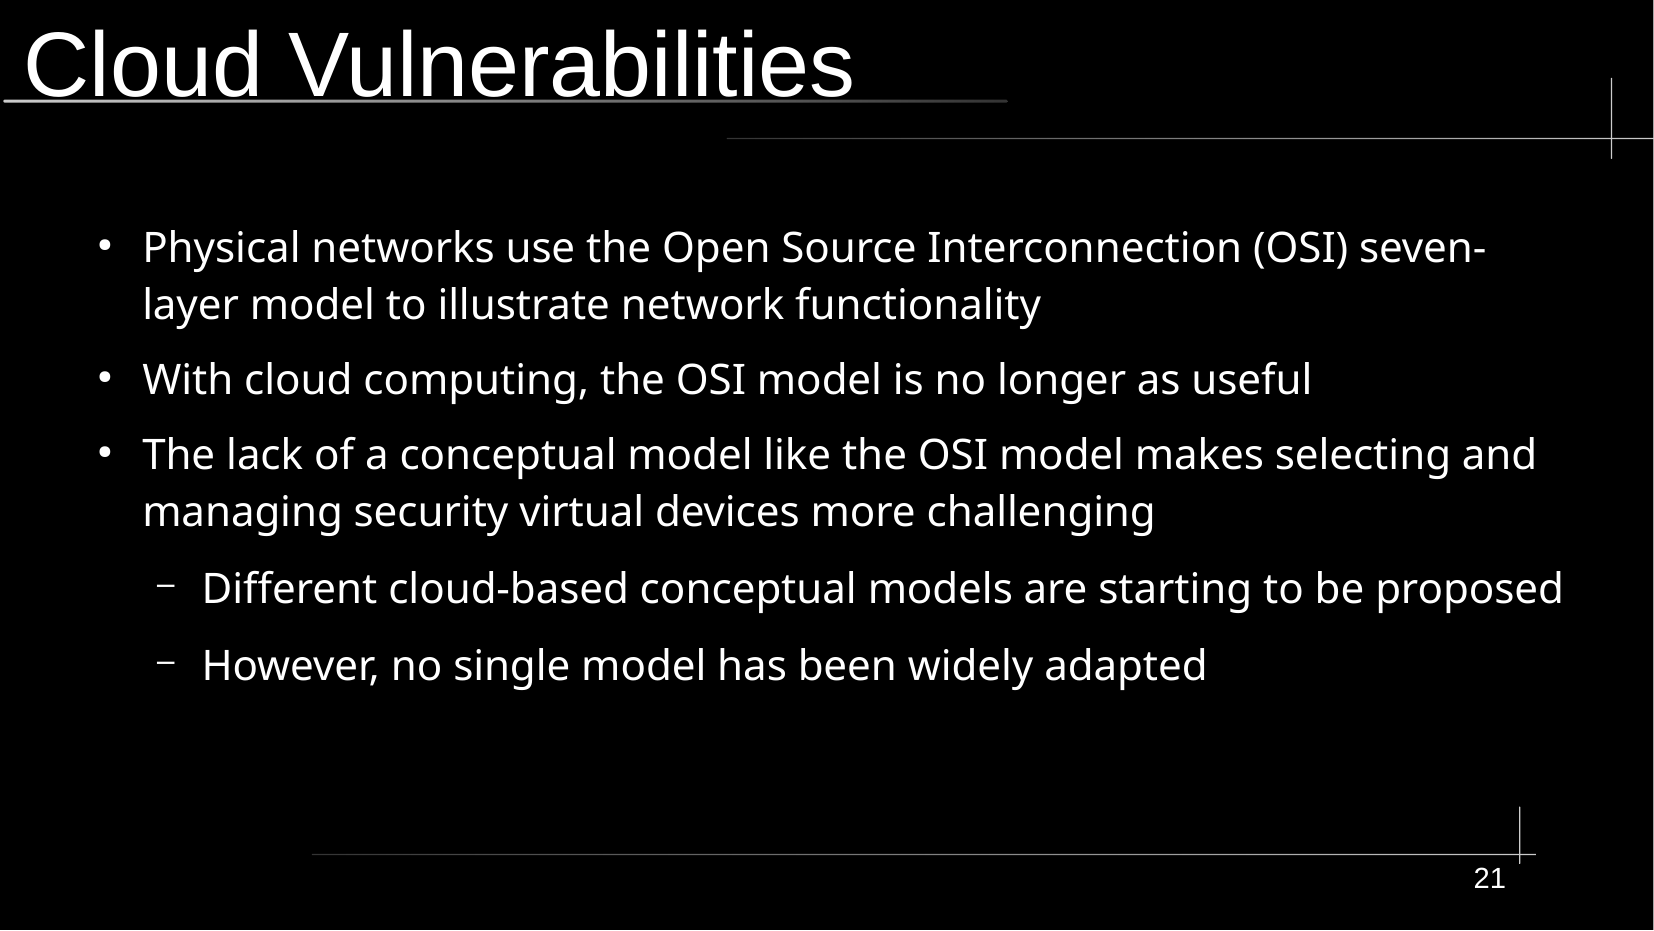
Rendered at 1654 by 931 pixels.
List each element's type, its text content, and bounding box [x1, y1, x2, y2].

list Physical networks use the Open Source Interconnection (OSI) seven-layer model to illustrate network functionality With cloud computing, the OSI model is no longer as useful The lack of a conceptual model like the OSI model makes selecting and managing security virtual devices more challenging Different cloud-based conceptual models are starting to be proposed However, no single model has been widely adapted [82, 217, 1571, 758]
title Cloud Vulnerabilities [23, 11, 1589, 119]
